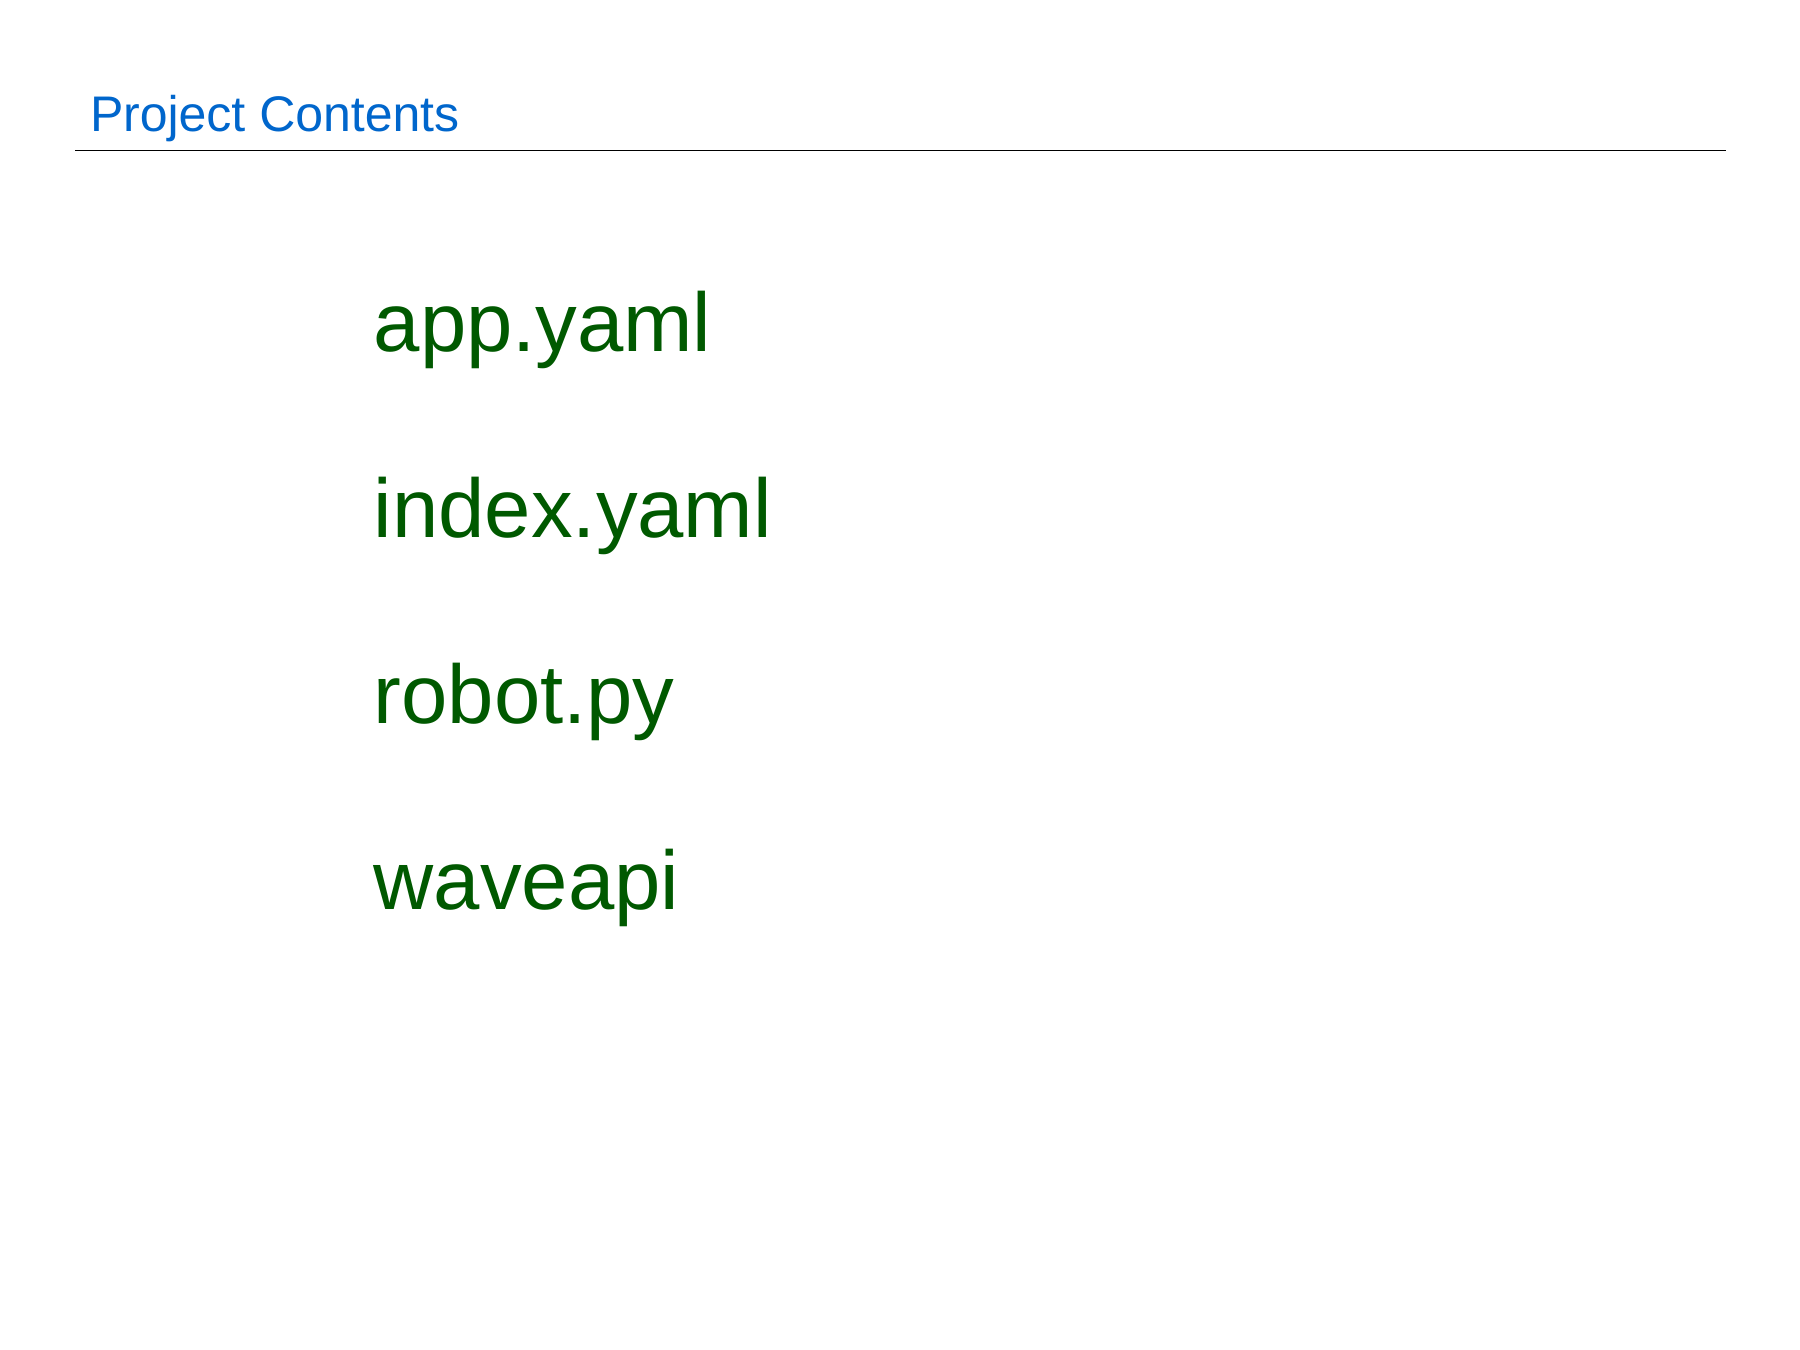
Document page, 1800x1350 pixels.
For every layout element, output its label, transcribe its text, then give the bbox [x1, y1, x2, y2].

title Project Contents [90, 83, 1710, 149]
text_box app.yaml index.yaml robot.py waveapi [359, 269, 1441, 936]
